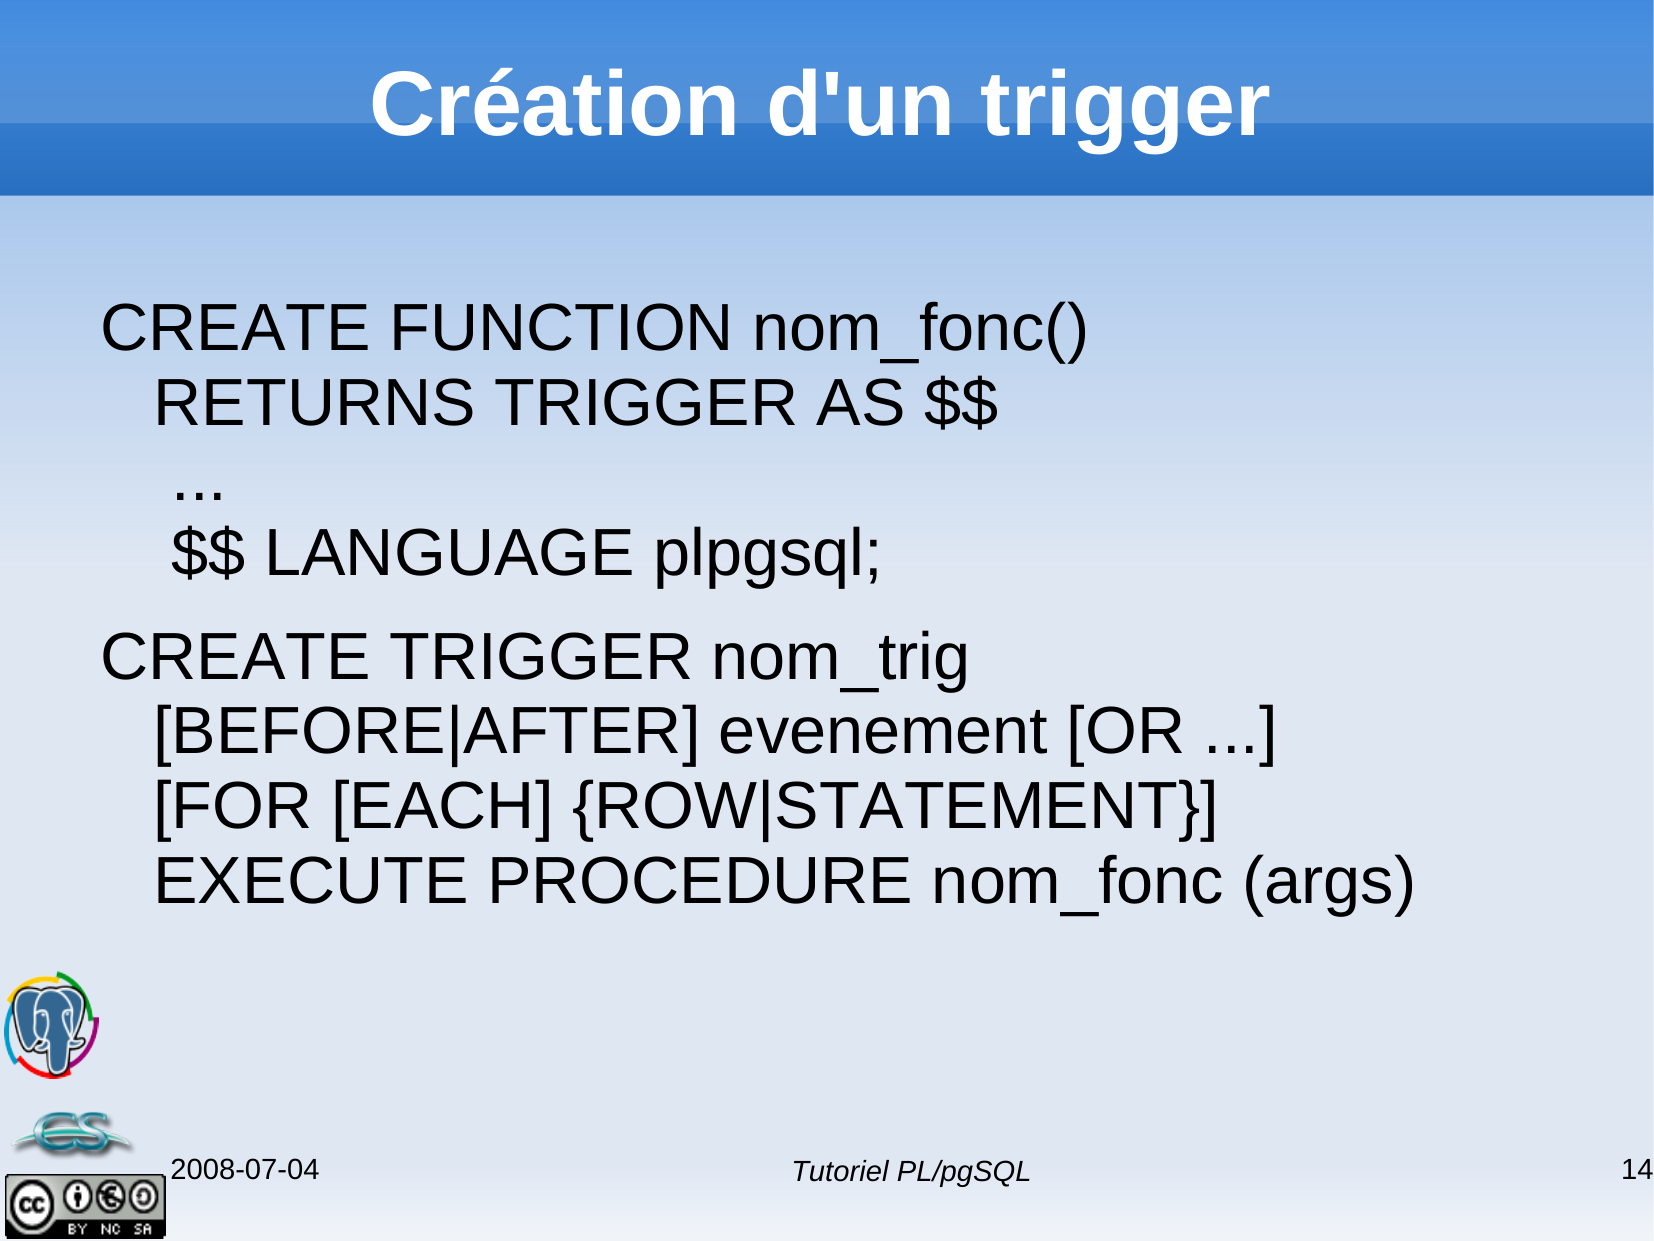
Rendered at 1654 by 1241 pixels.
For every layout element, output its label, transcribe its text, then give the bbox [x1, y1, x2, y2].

title Création d'un trigger [76, 7, 1565, 200]
list CREATE FUNCTION nom_fonc() RETURNS TRIGGER AS $$ ... $$ LANGUAGE plpgsql; CREATE TRIGGER nom_trig [BEFORE|AFTER] evenement [OR ...] [FOR [EACH] {ROW|STATEMENT}] EXECUTE PROCEDURE nom_fonc (args) [82, 290, 1571, 1094]
picture [0, 0, 1654, 1241]
